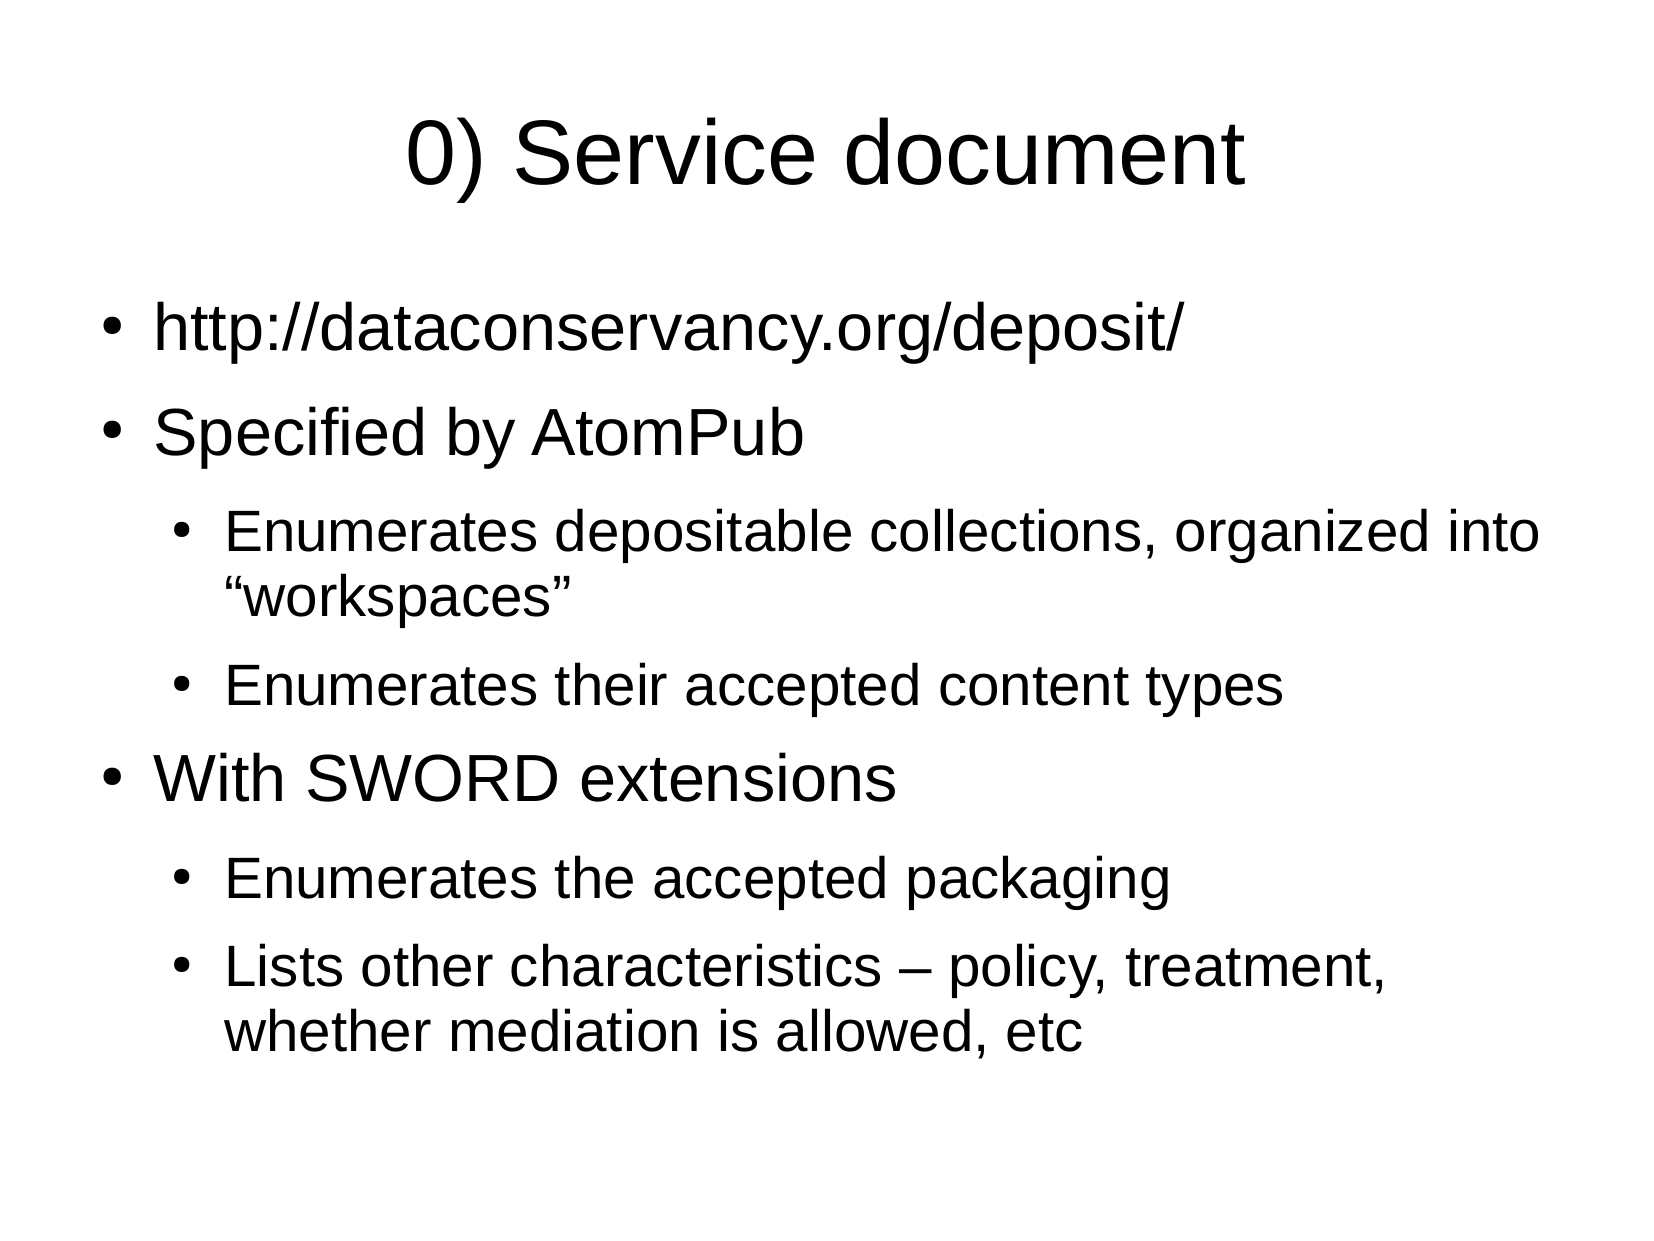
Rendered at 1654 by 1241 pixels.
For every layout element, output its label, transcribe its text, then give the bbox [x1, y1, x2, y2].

title 0) Service document [82, 49, 1571, 257]
list http://dataconservancy.org/deposit/ Specified by AtomPub Enumerates depositable collections, organized into “workspaces” Enumerates their accepted content types With SWORD extensions Enumerates the accepted packaging Lists other characteristics – policy, treatment, whether mediation is allowed, etc [82, 290, 1571, 1109]
